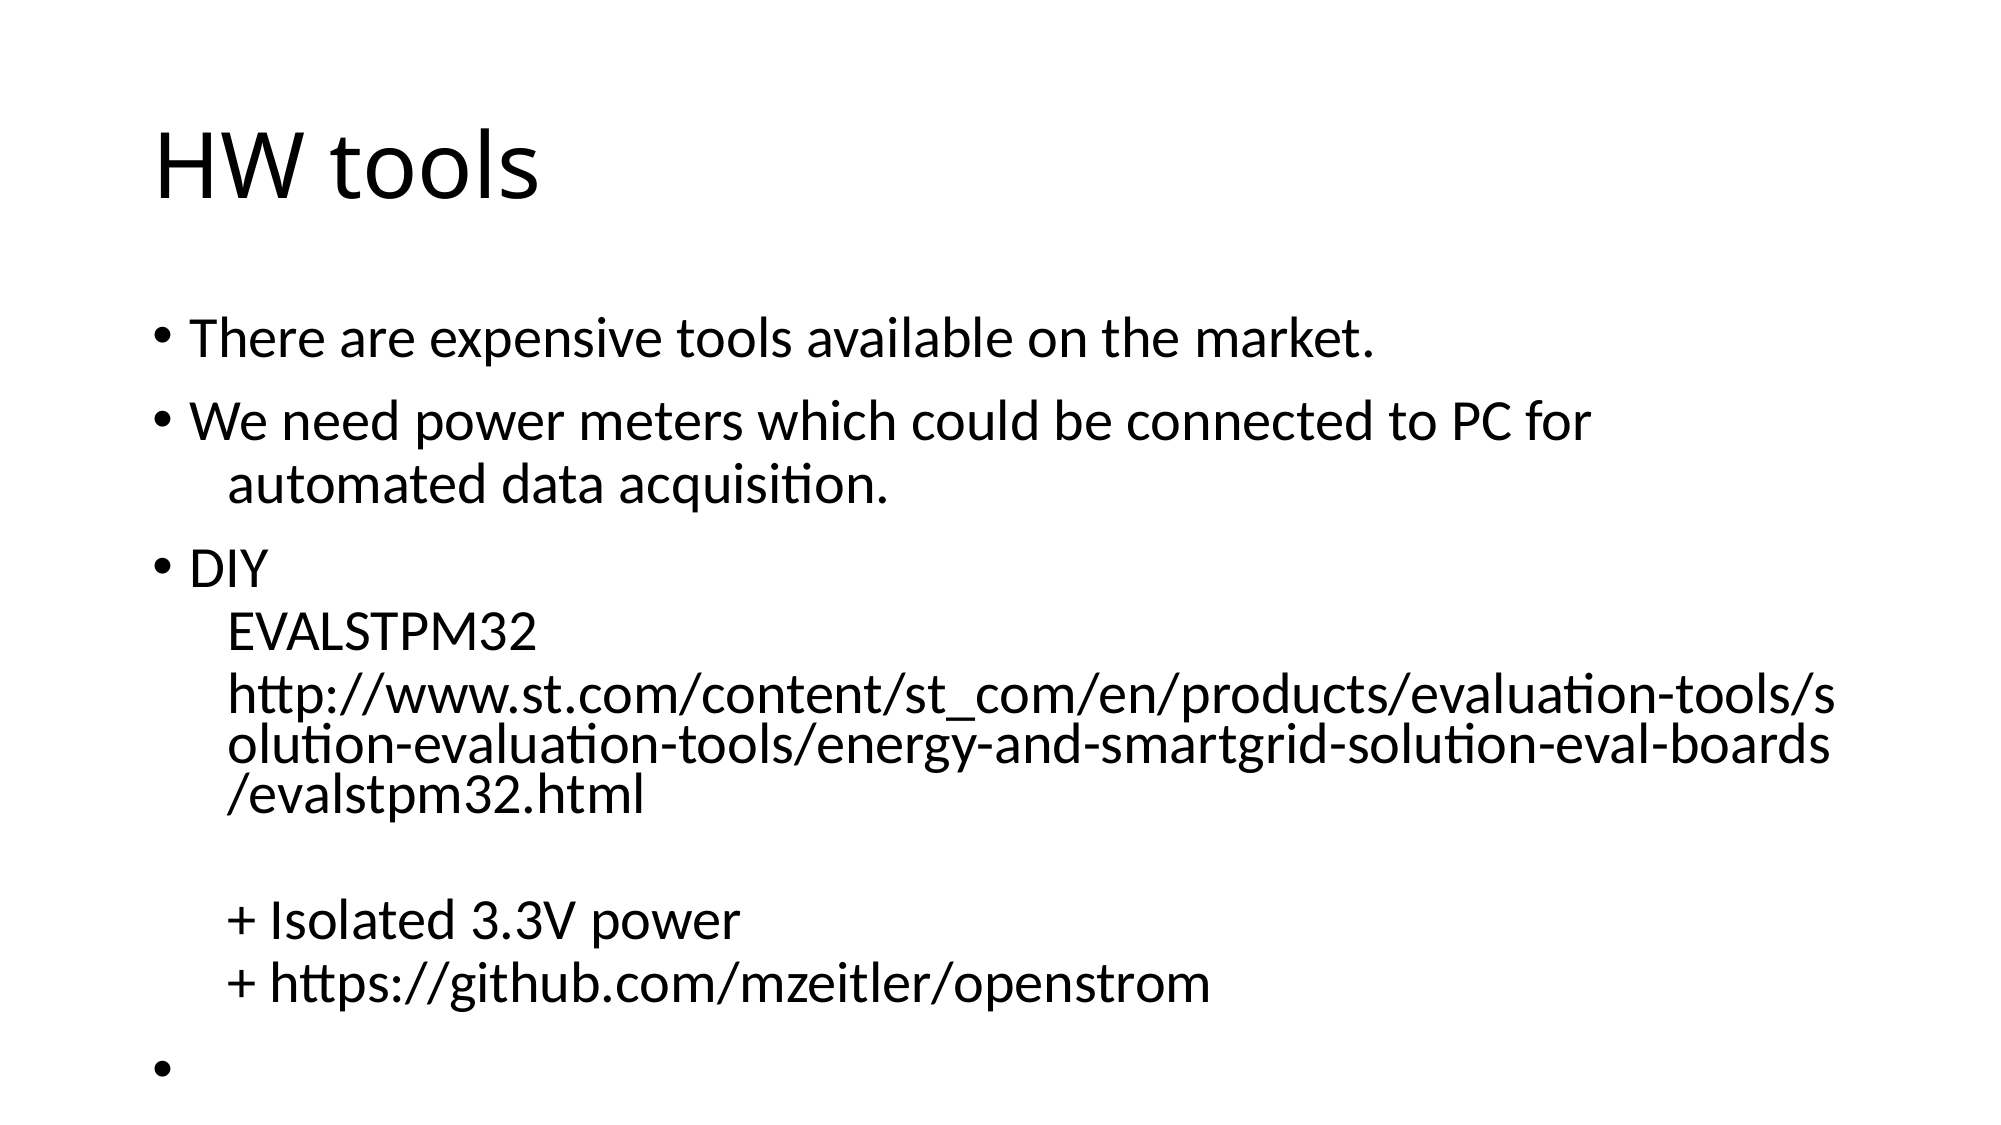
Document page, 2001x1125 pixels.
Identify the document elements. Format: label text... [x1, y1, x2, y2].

list There are expensive tools available on the market. We need power meters which could be connected to PC for automated data acquisition. DIY EVALSTPM32 http://www.st.com/content/st_com/en/products/evaluation-tools/solution-evaluation-tools/energy-and-smartgrid-solution-eval-boards/evalstpm32.html + Isolated 3.3V power + https://github.com/mzeitler/openstrom [137, 299, 1863, 1014]
title HW tools [137, 59, 1863, 278]
